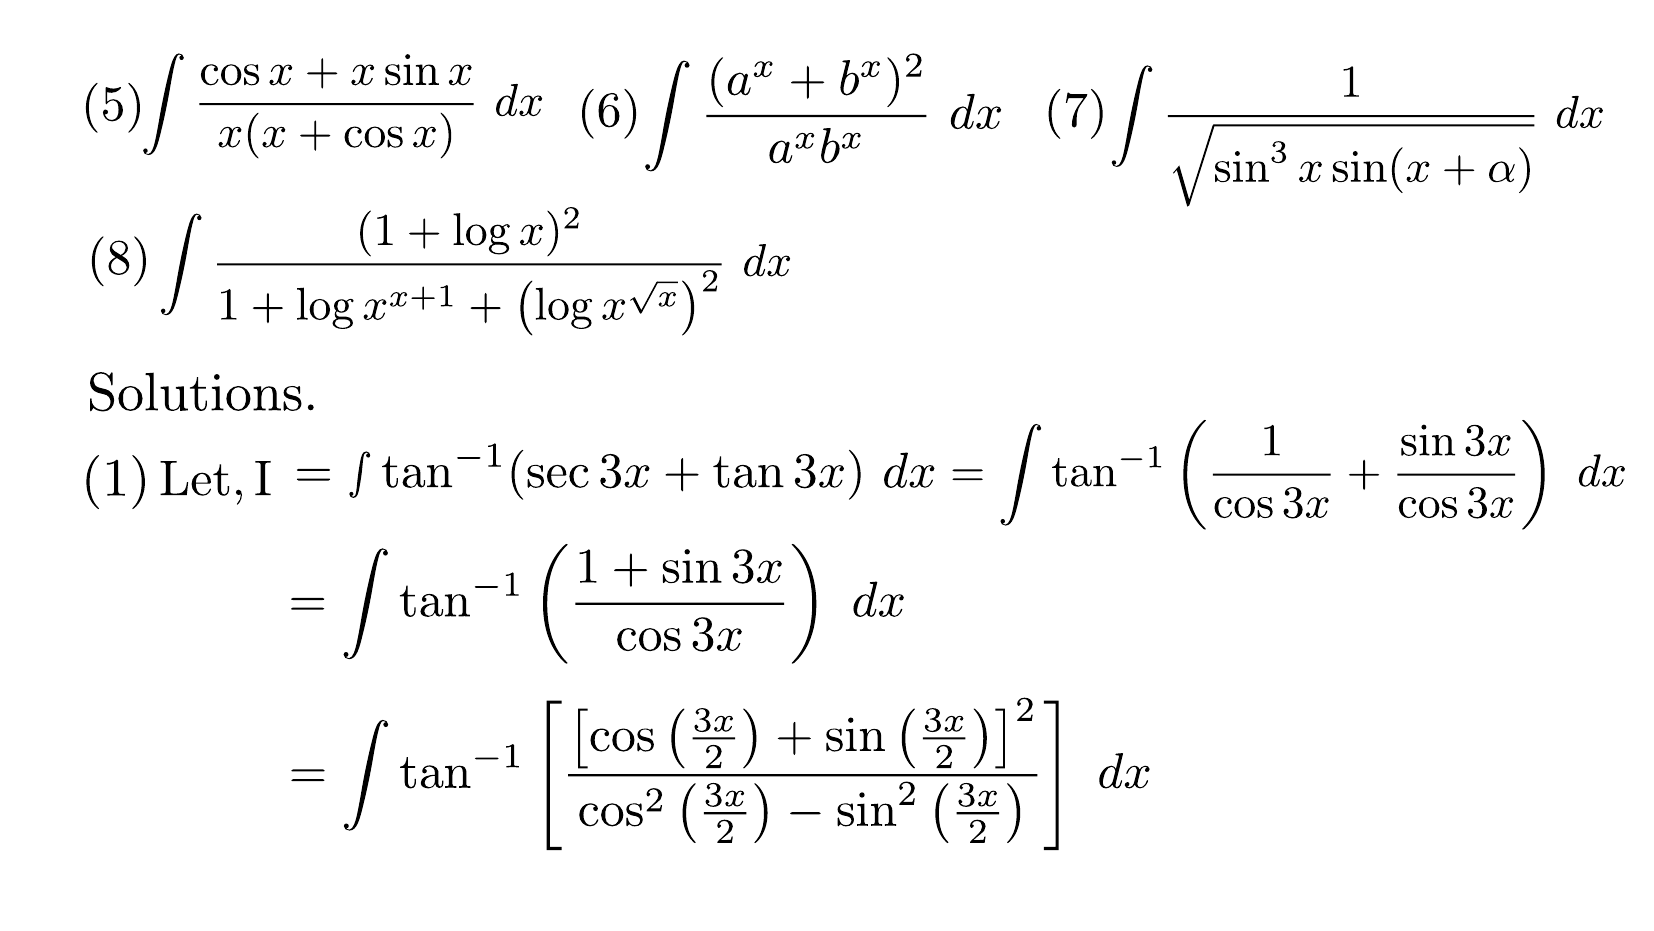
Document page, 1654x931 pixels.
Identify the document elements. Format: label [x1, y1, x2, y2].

text_box [296, 443, 935, 500]
text_box [83, 82, 140, 133]
text_box [160, 460, 242, 505]
text_box [255, 460, 271, 496]
text_box [160, 207, 791, 336]
text_box [579, 88, 637, 139]
text_box [83, 455, 145, 510]
text_box [1111, 65, 1603, 207]
text_box [291, 697, 1150, 851]
text_box [89, 236, 146, 287]
title [47, 37, 1607, 886]
text_box [290, 543, 904, 664]
text_box [89, 372, 314, 412]
text_box [644, 53, 1002, 172]
text_box [952, 419, 1625, 530]
text_box [142, 53, 543, 159]
text_box [1046, 88, 1103, 139]
